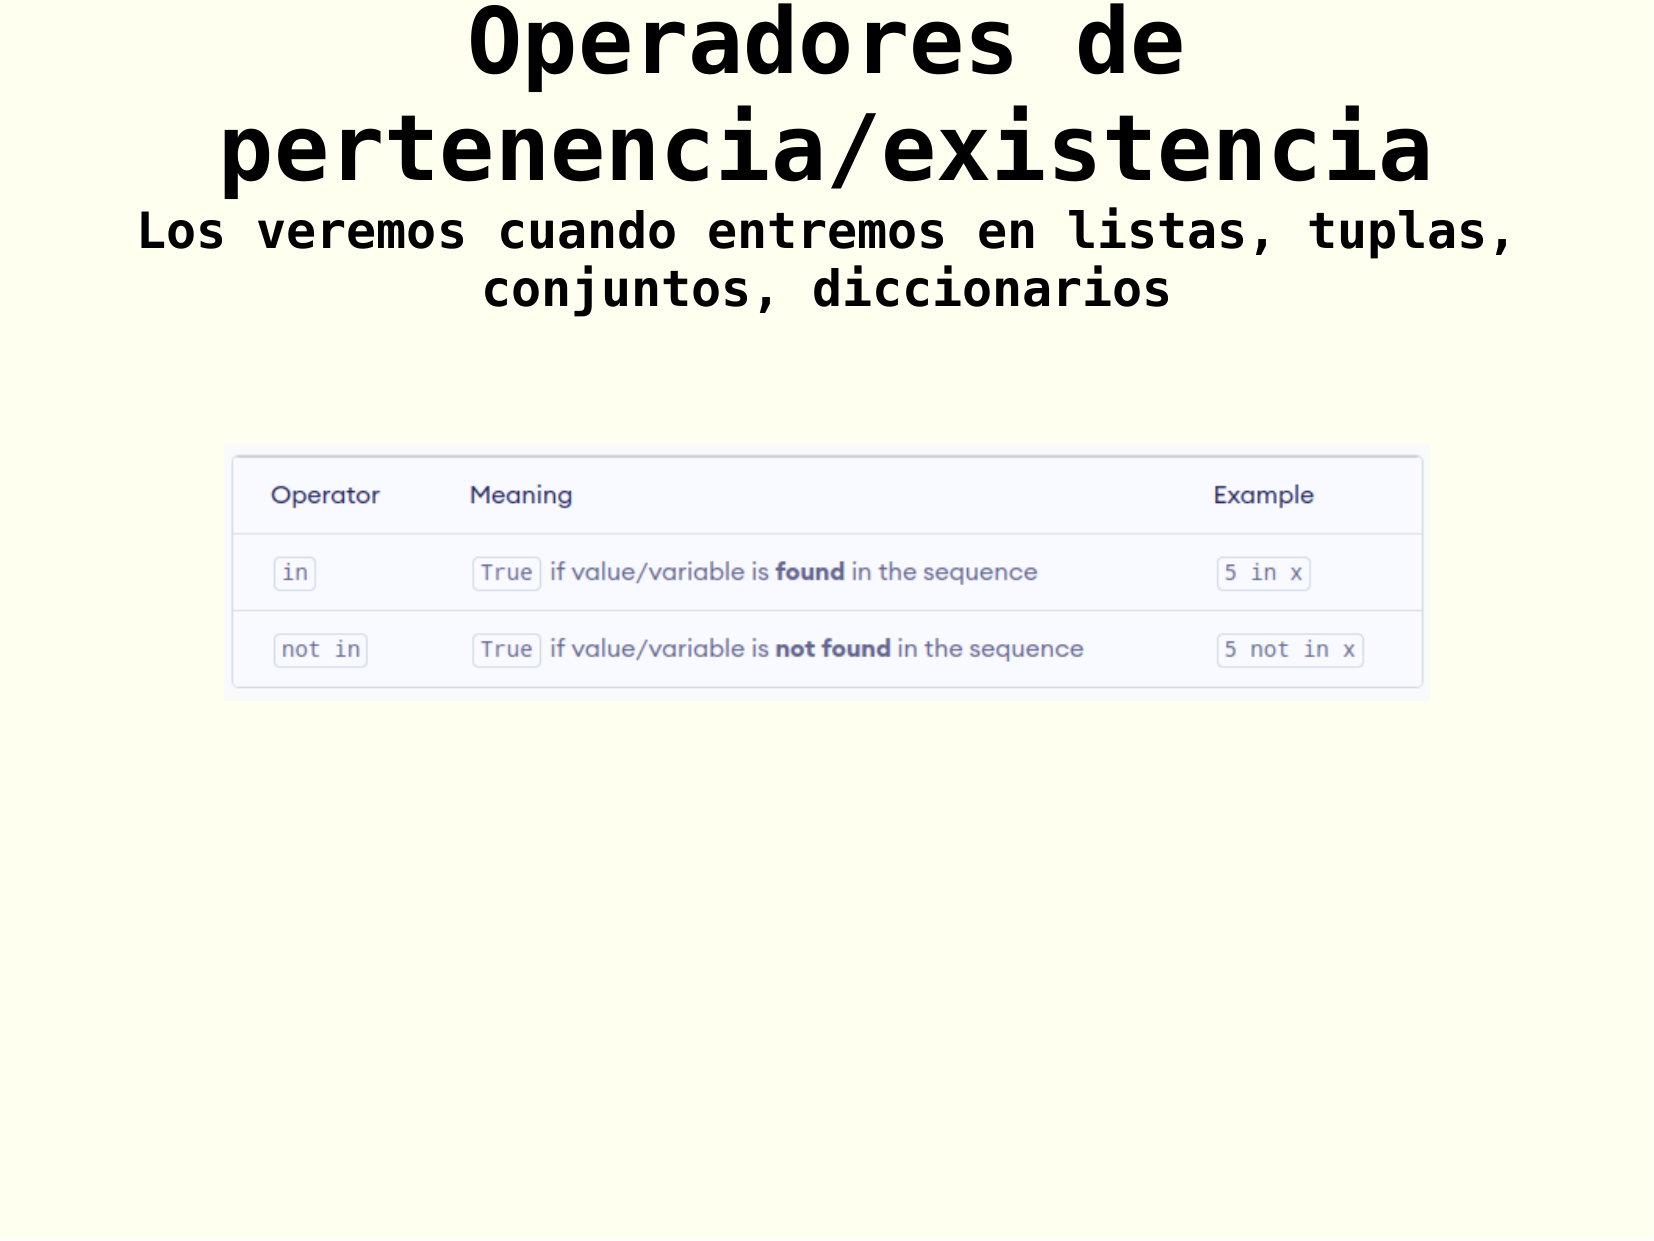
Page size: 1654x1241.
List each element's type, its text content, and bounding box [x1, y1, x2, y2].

picture [224, 444, 1430, 701]
title Operadores de pertenencia/existencia Los veremos cuando entremos en listas, tuplas, conjuntos, diccionarios [82, 4, 1571, 302]
